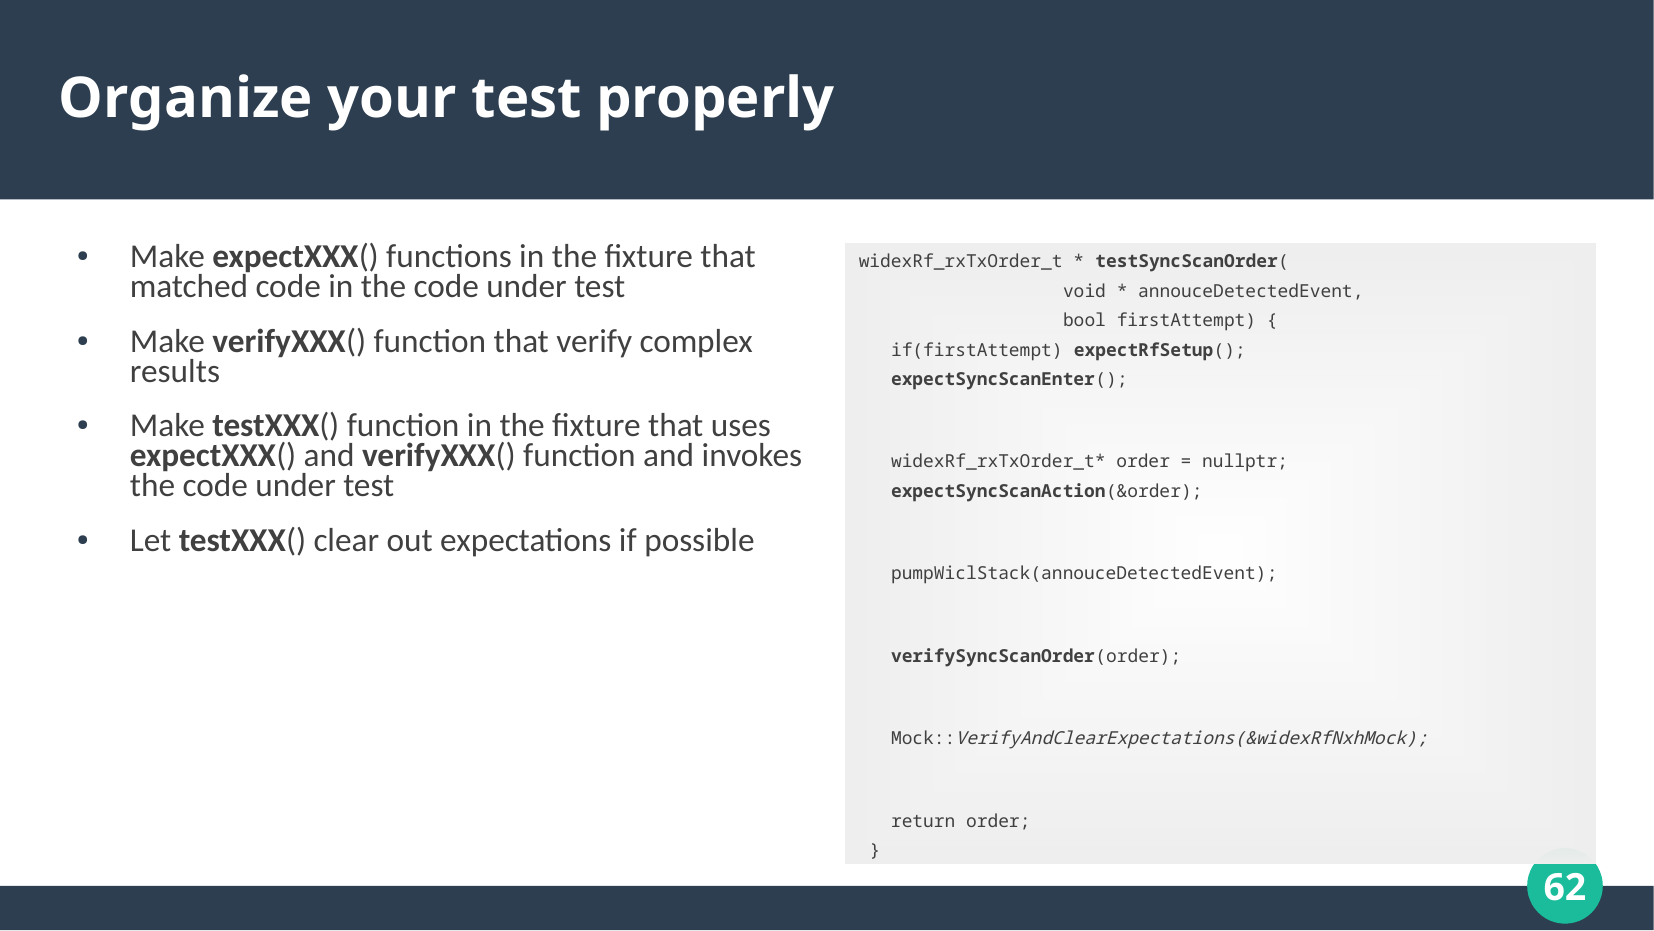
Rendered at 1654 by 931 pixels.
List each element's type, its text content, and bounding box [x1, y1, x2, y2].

list widexRf_rxTxOrder_t * testSyncScanOrder( void * annouceDetectedEvent, bool firstAttempt) { if(firstAttempt) expectRfSetup(); expectSyncScanEnter(); widexRf_rxTxOrder_t* order = nullptr; expectSyncScanAction(&order); pumpWiclStack(annouceDetectedEvent); verifySyncScanOrder(order); Mock::VerifyAndClearExpectations(&widexRfNxhMock); return order; } [845, 243, 1596, 864]
list Make expectXXX() functions in the fixture that matched code in the code under test Make verifyXXX() function that verify complex results Make testXXX() function in the fixture that uses expectXXX() and verifyXXX() function and invokes the code under test Let testXXX() clear out expectations if possible [59, 243, 809, 864]
title Organize your test properly [59, 37, 1595, 155]
